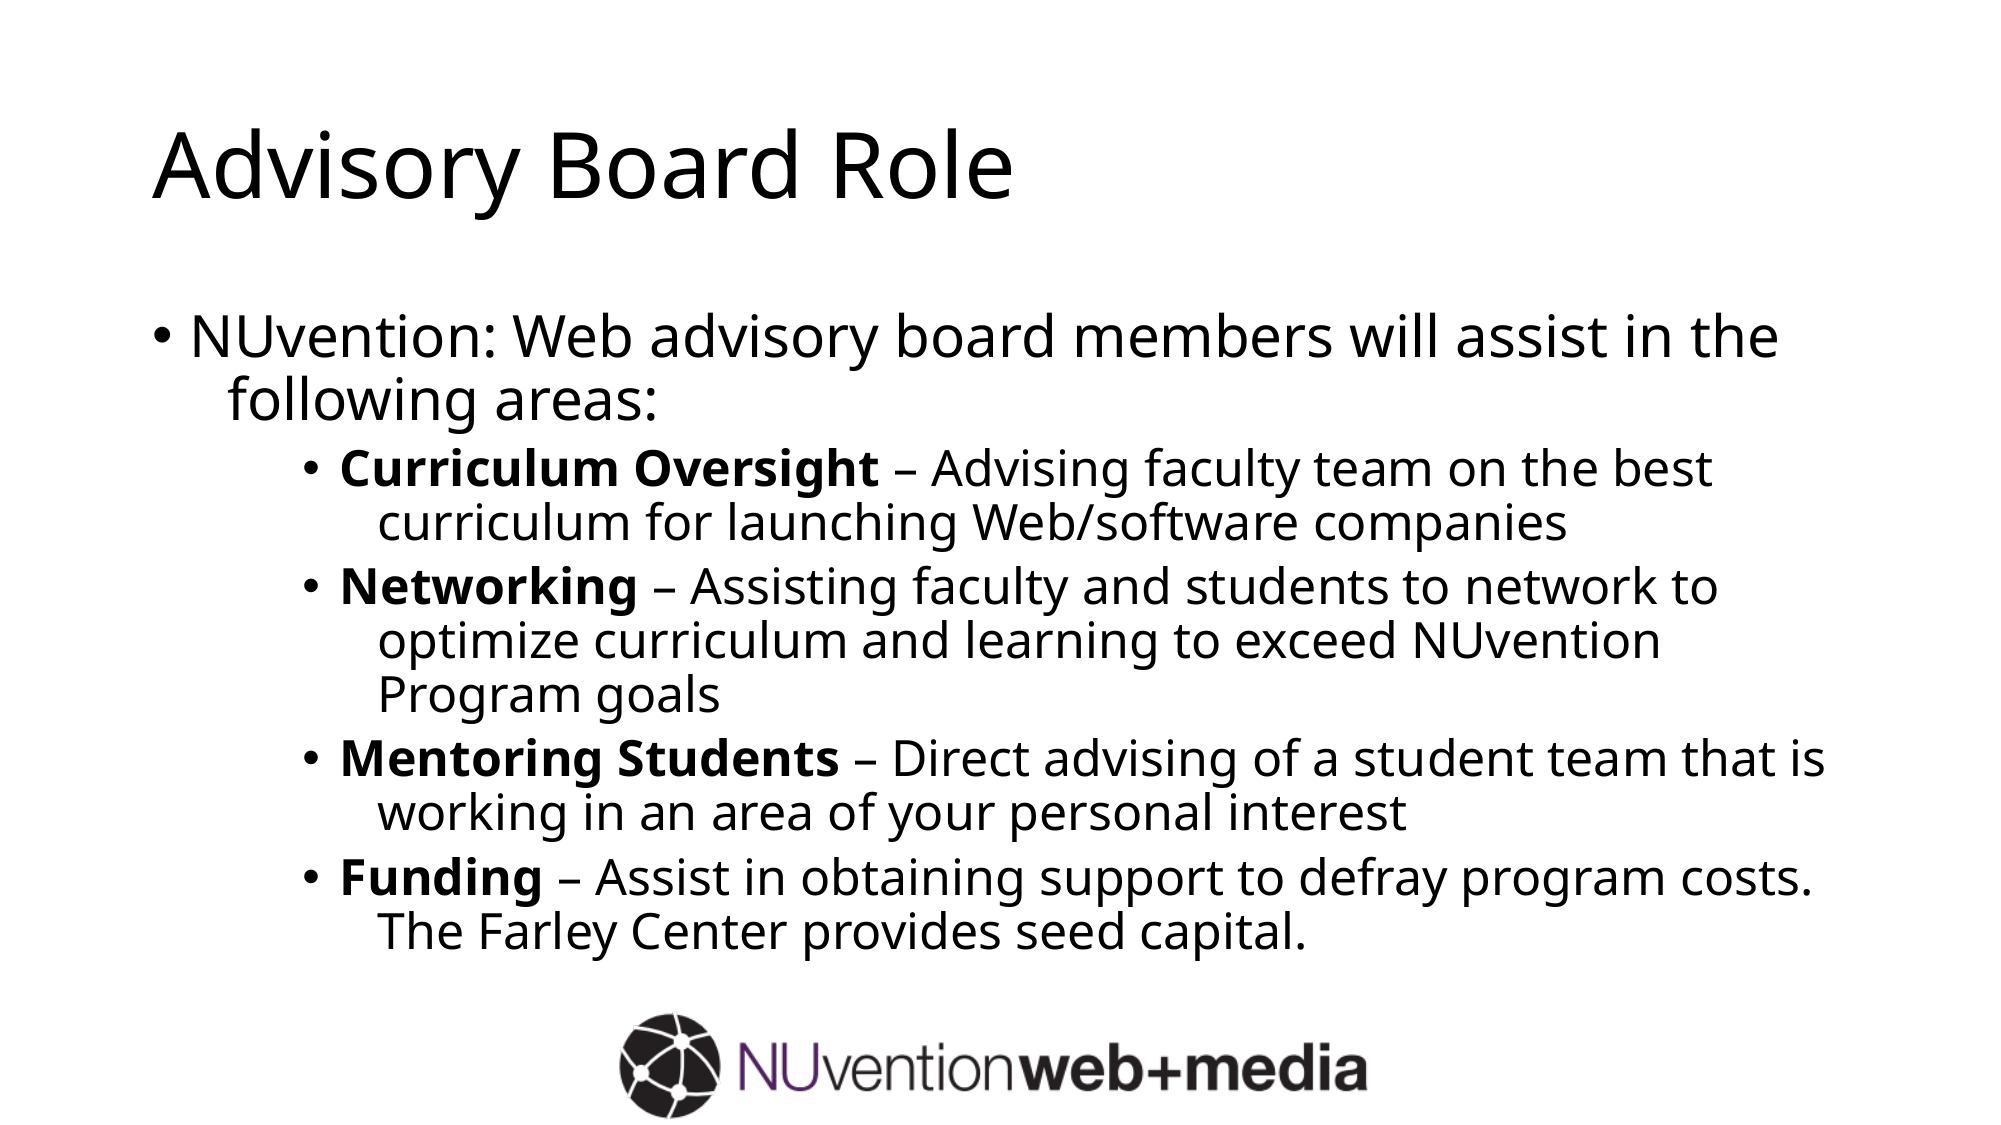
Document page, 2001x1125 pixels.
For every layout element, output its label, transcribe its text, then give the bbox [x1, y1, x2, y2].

title Advisory Board Role [137, 59, 1863, 278]
list NUvention: Web advisory board members will assist in the following areas: Curriculum Oversight – Advising faculty team on the best curriculum for launching Web/software companies Networking – Assisting faculty and students to network to optimize curriculum and learning to exceed NUvention Program goals Mentoring Students – Direct advising of a student team that is working in an area of your personal interest Funding – Assist in obtaining support to defray program costs. The Farley Center provides seed capital. [137, 299, 1863, 1014]
